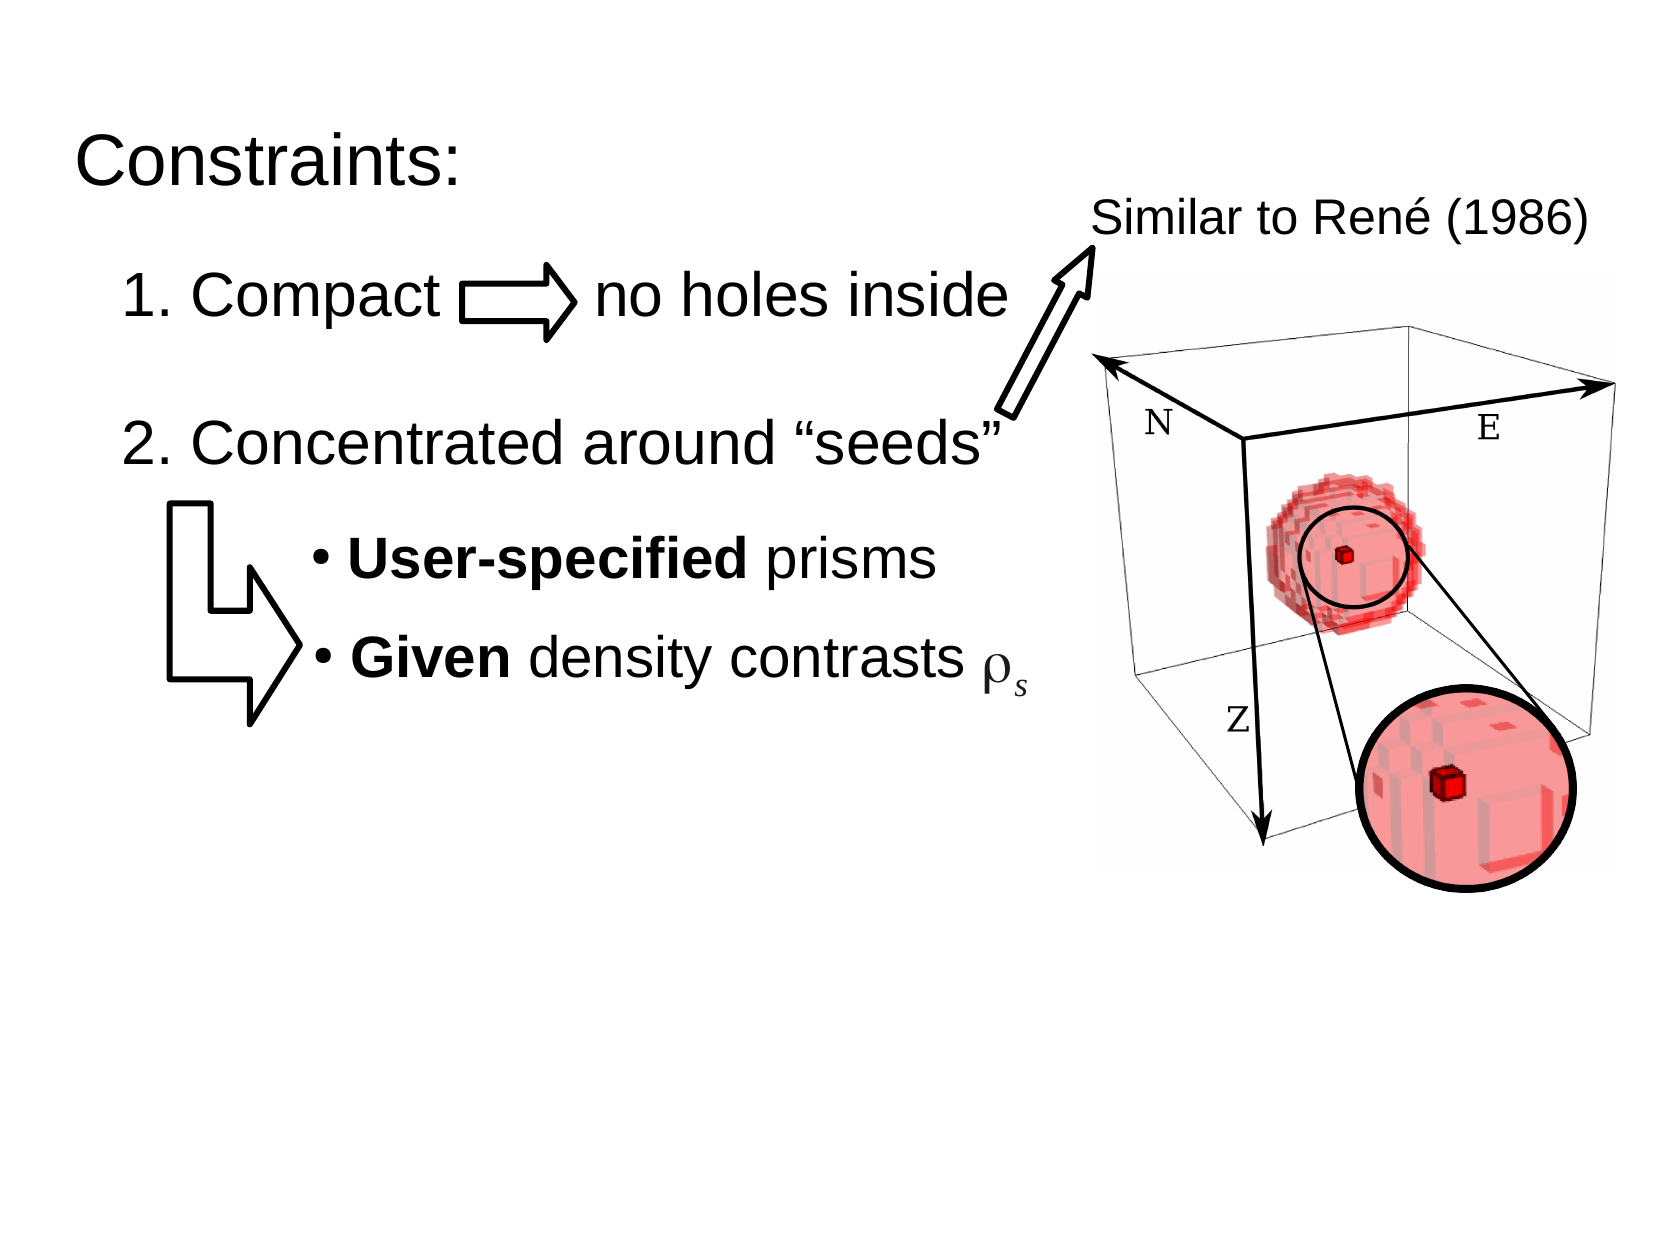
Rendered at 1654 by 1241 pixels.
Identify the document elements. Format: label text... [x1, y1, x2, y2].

text_box no holes inside [579, 253, 1027, 346]
chart [975, 628, 1034, 707]
picture [1091, 272, 1619, 893]
text_box [169, 503, 298, 725]
text_box 1. Compact [106, 253, 453, 346]
text_box Constraints: [59, 112, 478, 219]
text_box Similar to René (1986) [1075, 182, 1602, 260]
text_box User-specified prisms [295, 518, 952, 609]
text_box [462, 264, 575, 340]
text_box [996, 260, 1092, 418]
text_box Given density contrasts [298, 617, 982, 708]
text_box 2. Concentrated around “seeds” [106, 400, 1019, 494]
